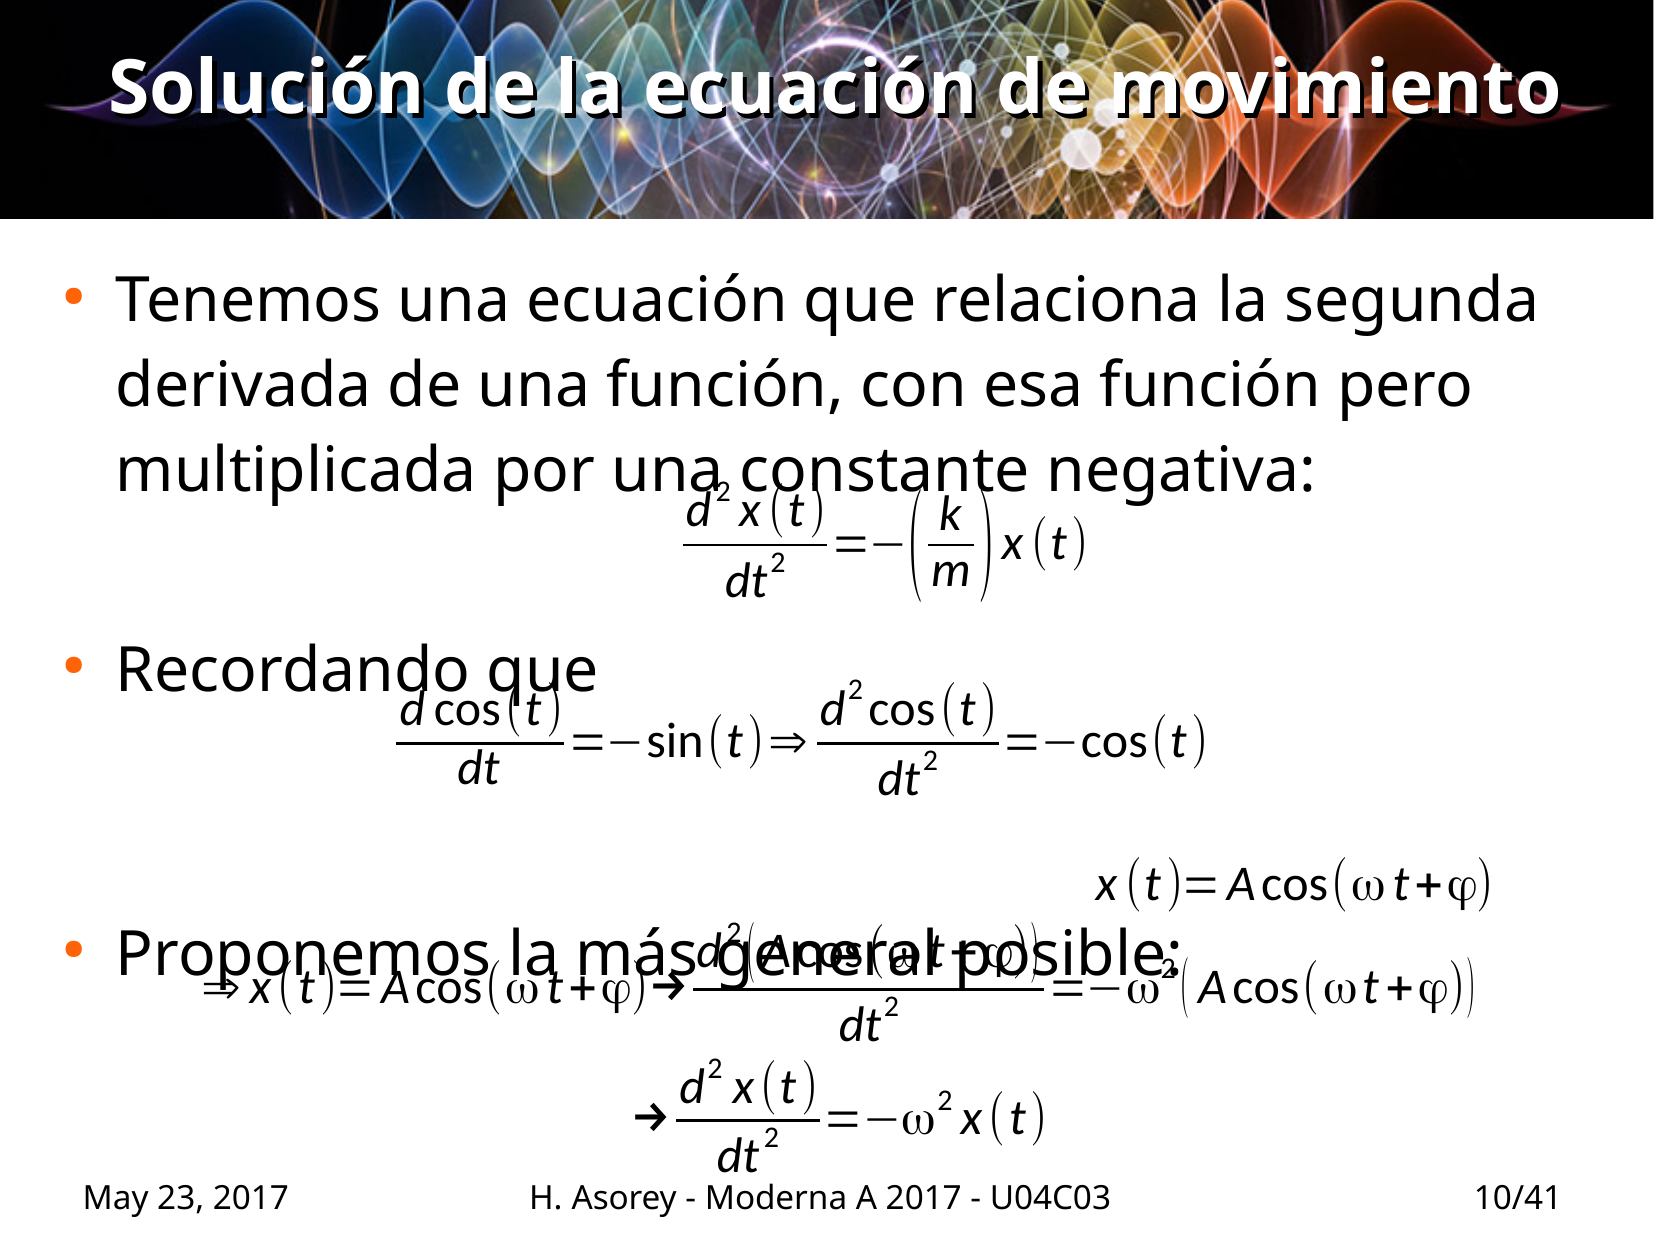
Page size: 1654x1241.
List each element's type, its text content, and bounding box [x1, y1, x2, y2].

chart [1086, 855, 1501, 916]
picture [0, 0, 1654, 219]
chart [675, 480, 1095, 610]
chart [388, 678, 1216, 808]
list Tenemos una ecuación que relaciona la segunda derivada de una función, con esa función pero multiplicada por una constante negativa: Recordando que Proponemos la más general posible: [45, 255, 1636, 1156]
title Solución de la ecuación de movimiento [75, 19, 1564, 151]
chart [195, 919, 1483, 1186]
